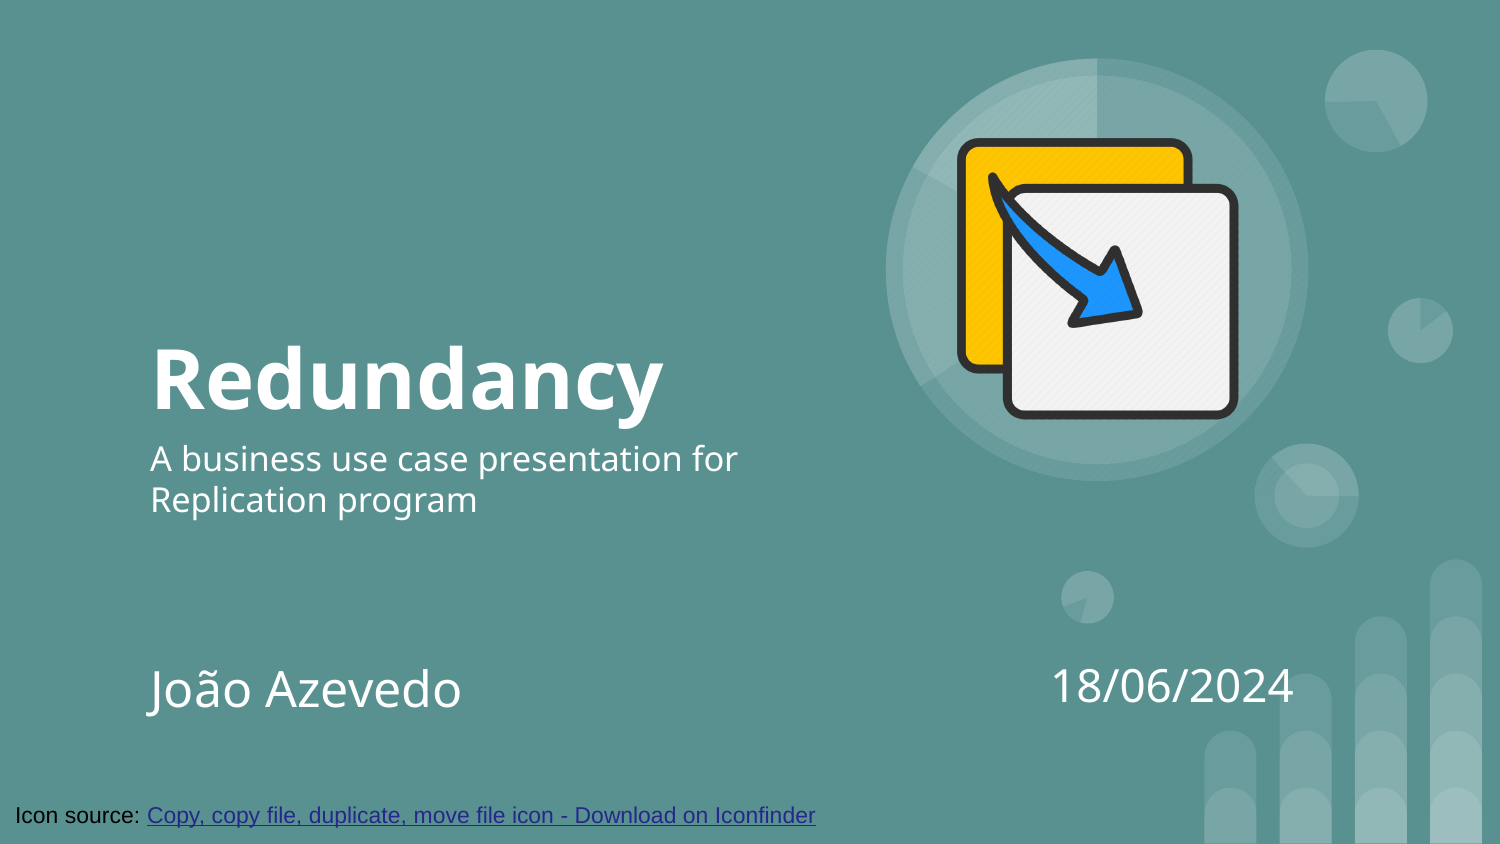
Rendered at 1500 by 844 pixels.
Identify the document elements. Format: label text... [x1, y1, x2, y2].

subtitle João Azevedo [135, 642, 492, 757]
text_box Icon source: Copy, copy file, duplicate, move file icon - Download on Iconfinder [0, 785, 1310, 844]
subtitle A business use case presentation for Replication program [135, 421, 834, 536]
picture [885, 66, 1310, 491]
subtitle 18/06/2024 [952, 642, 1310, 757]
title Redundancy [135, 222, 834, 421]
